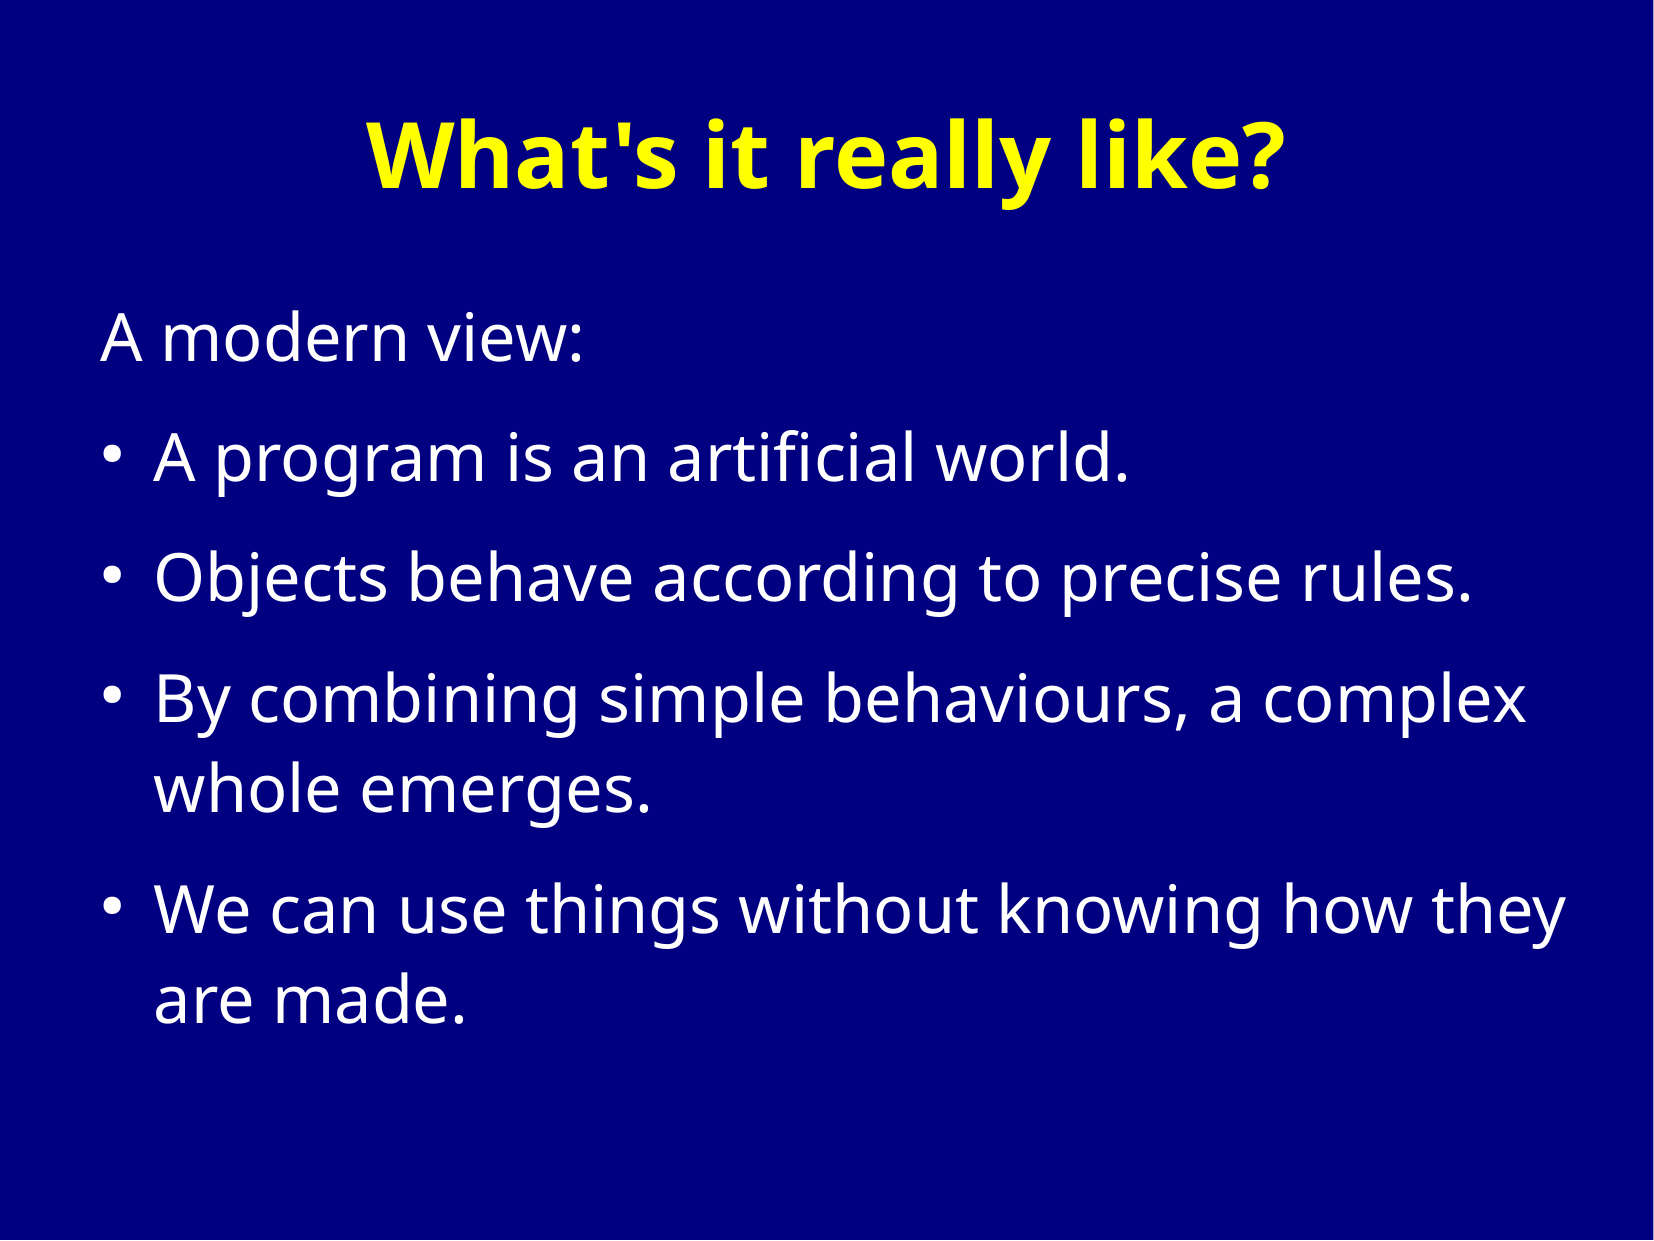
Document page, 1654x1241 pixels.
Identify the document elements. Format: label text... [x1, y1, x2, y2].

list A modern view: A program is an artificial world. Objects behave according to precise rules. By combining simple behaviours, a complex whole emerges. We can use things without knowing how they are made. [82, 290, 1571, 1094]
title What's it really like? [82, 56, 1571, 250]
